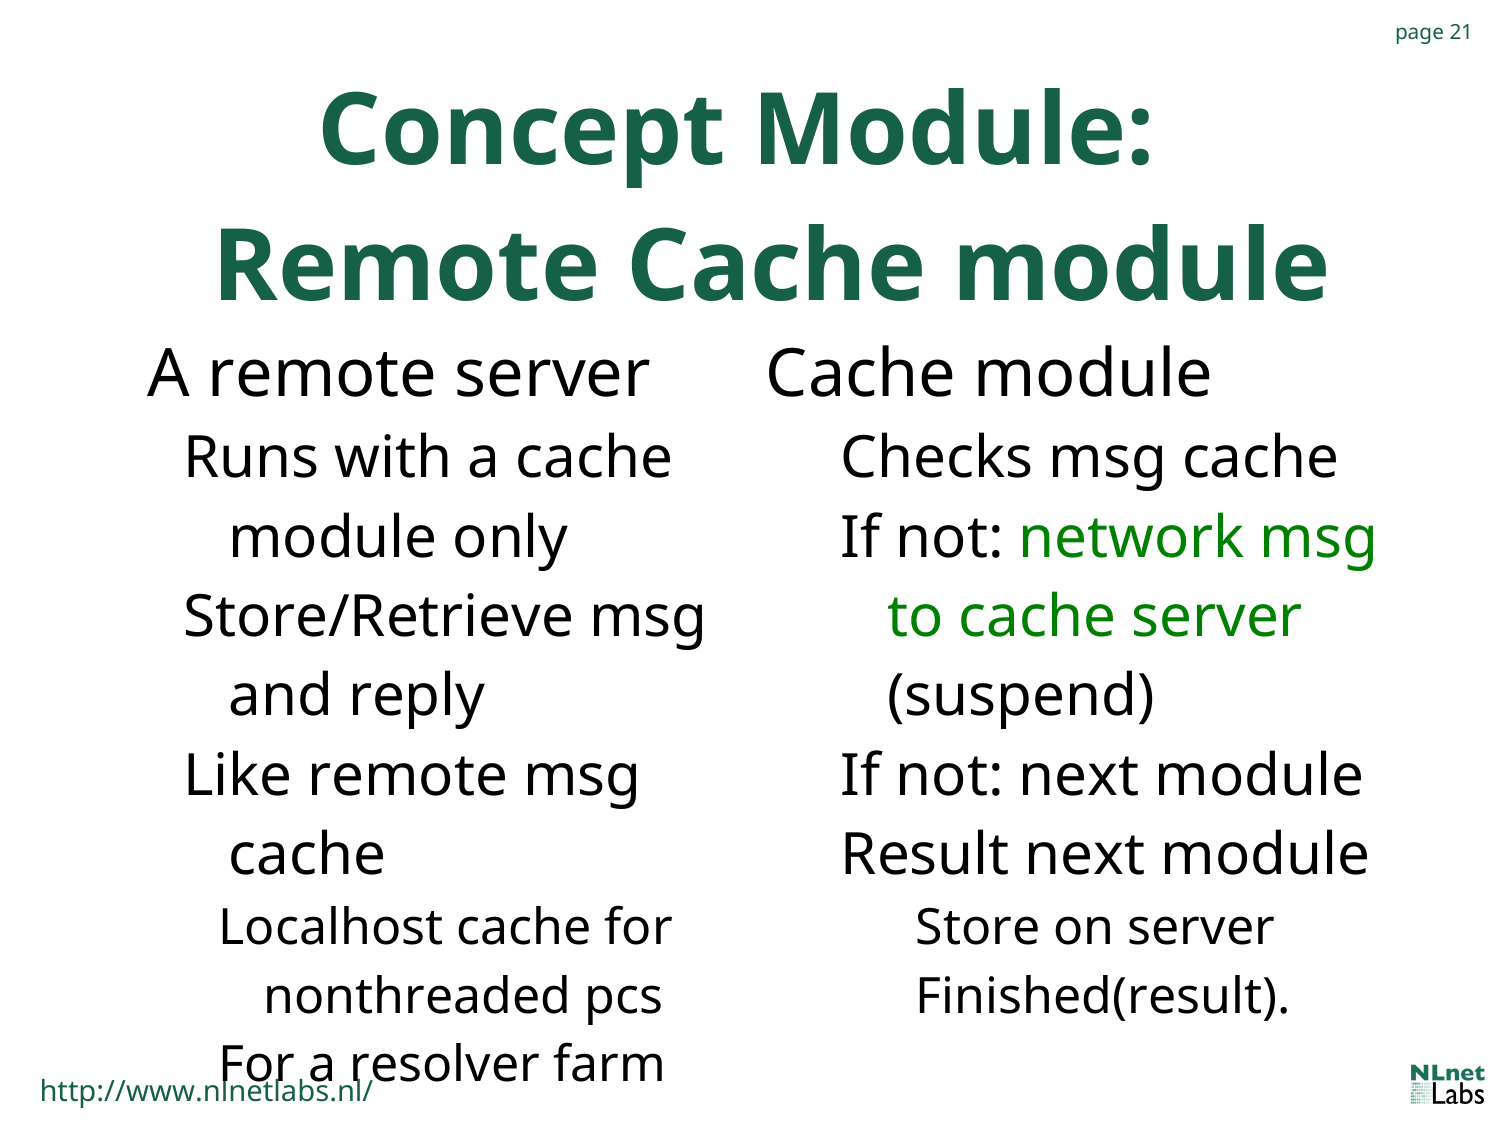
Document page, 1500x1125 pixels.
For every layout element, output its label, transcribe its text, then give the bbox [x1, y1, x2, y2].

title Concept Module: Remote Cache module [112, 66, 1388, 322]
picture [1409, 1059, 1485, 1111]
list Cache module Checks msg cache If not: network msg to cache server (suspend) If not: next module Result next module Store on server Finished(result). [765, 324, 1388, 986]
list A remote server Runs with a cache module only Store/Retrieve msg and reply Like remote msg cache Localhost cache for nonthreaded pcs For a resolver farm [112, 324, 735, 1001]
